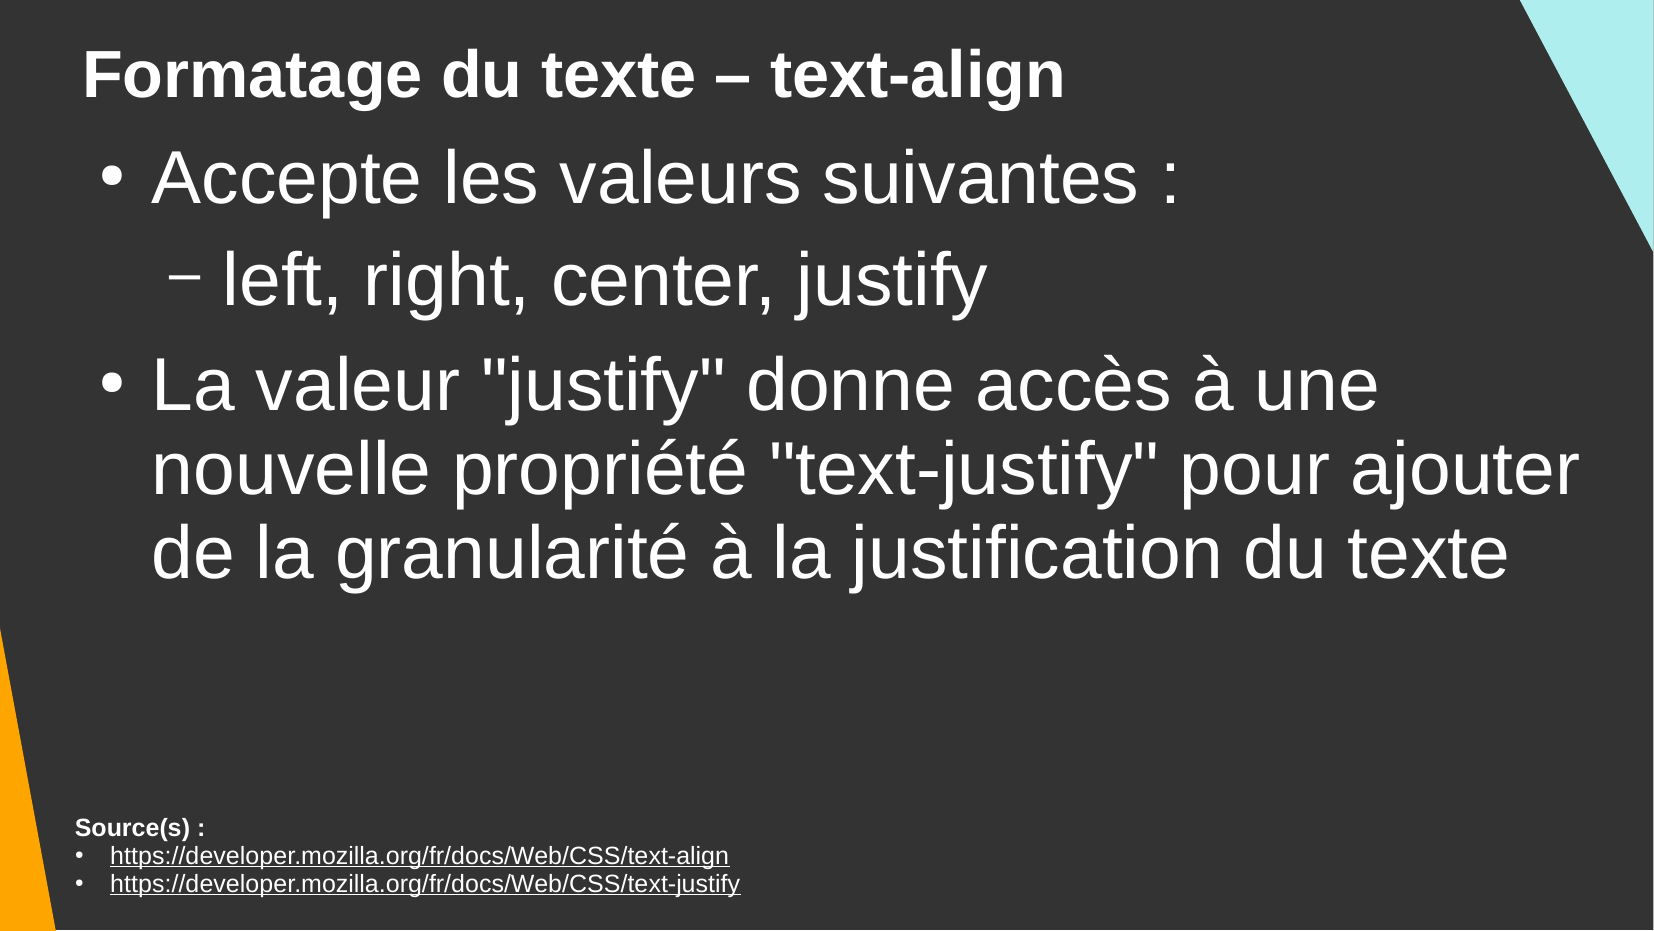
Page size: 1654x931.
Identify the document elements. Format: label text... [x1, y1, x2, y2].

list Accepte les valeurs suivantes : left, right, center, justify La valeur "justify" donne accès à une nouvelle propriété "text-justify" pour ajouter de la granularité à la justification du texte [80, 135, 1605, 721]
text_box [0, 628, 56, 931]
text_box Source(s) : https://developer.mozilla.org/fr/docs/Web/CSS/text-align https://developer.mozilla.org/fr/docs/Web/CSS/text-justify [60, 806, 1546, 931]
text_box [1519, 0, 1654, 254]
title Formatage du texte – text-align [82, 37, 1571, 114]
